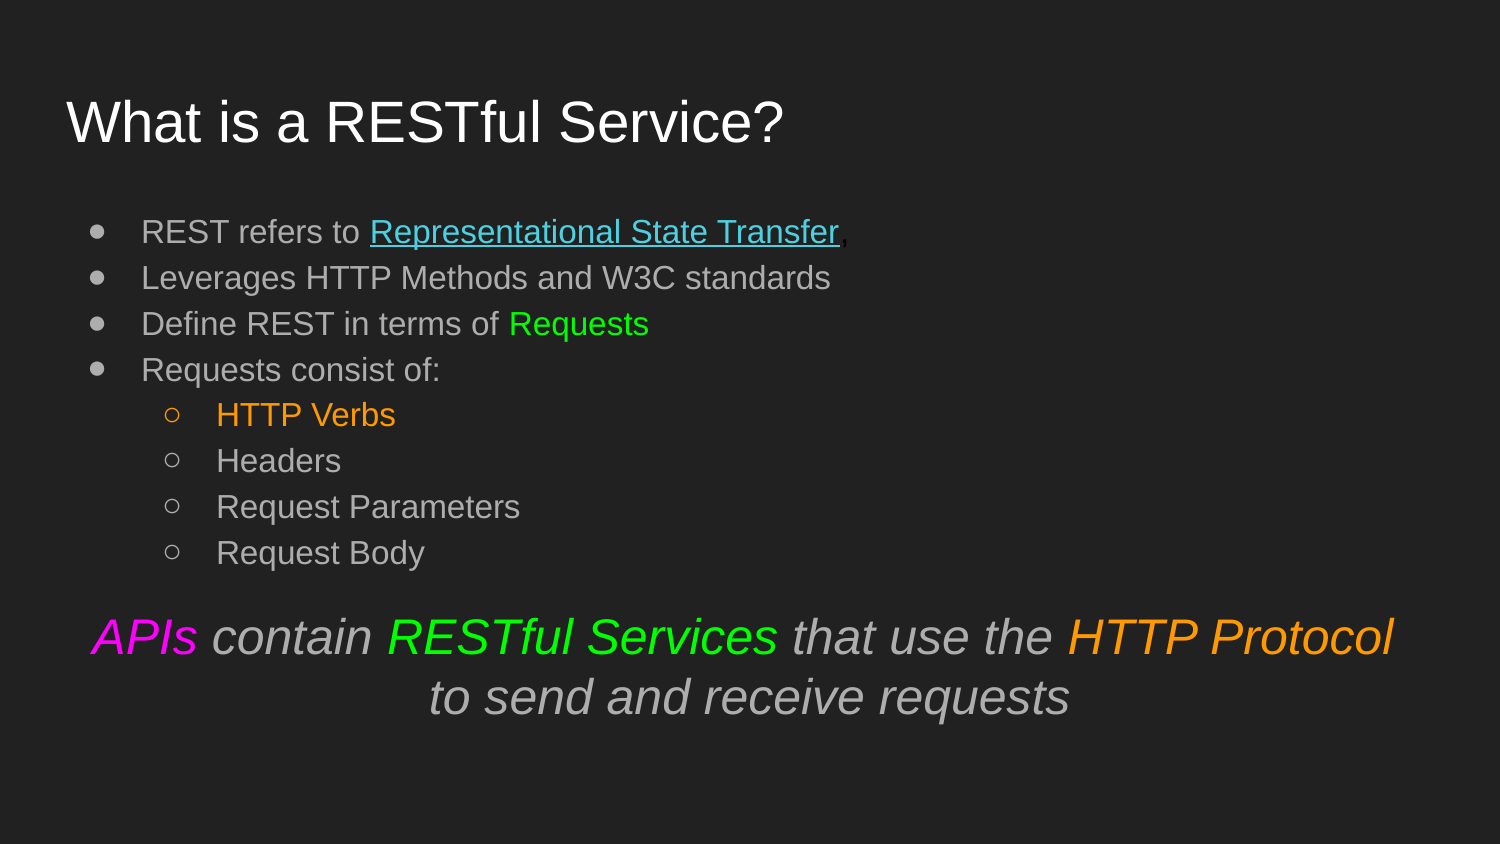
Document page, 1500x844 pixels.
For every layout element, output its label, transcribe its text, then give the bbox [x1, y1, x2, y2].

title What is a RESTful Service? [51, 69, 1449, 164]
list REST refers to Representational State Transfer, Leverages HTTP Methods and W3C standards Define REST in terms of Requests Requests consist of: HTTP Verbs Headers Request Parameters Request Body APIs contain RESTful Services that use the HTTP Protocol to send and receive requests [51, 189, 1449, 806]
